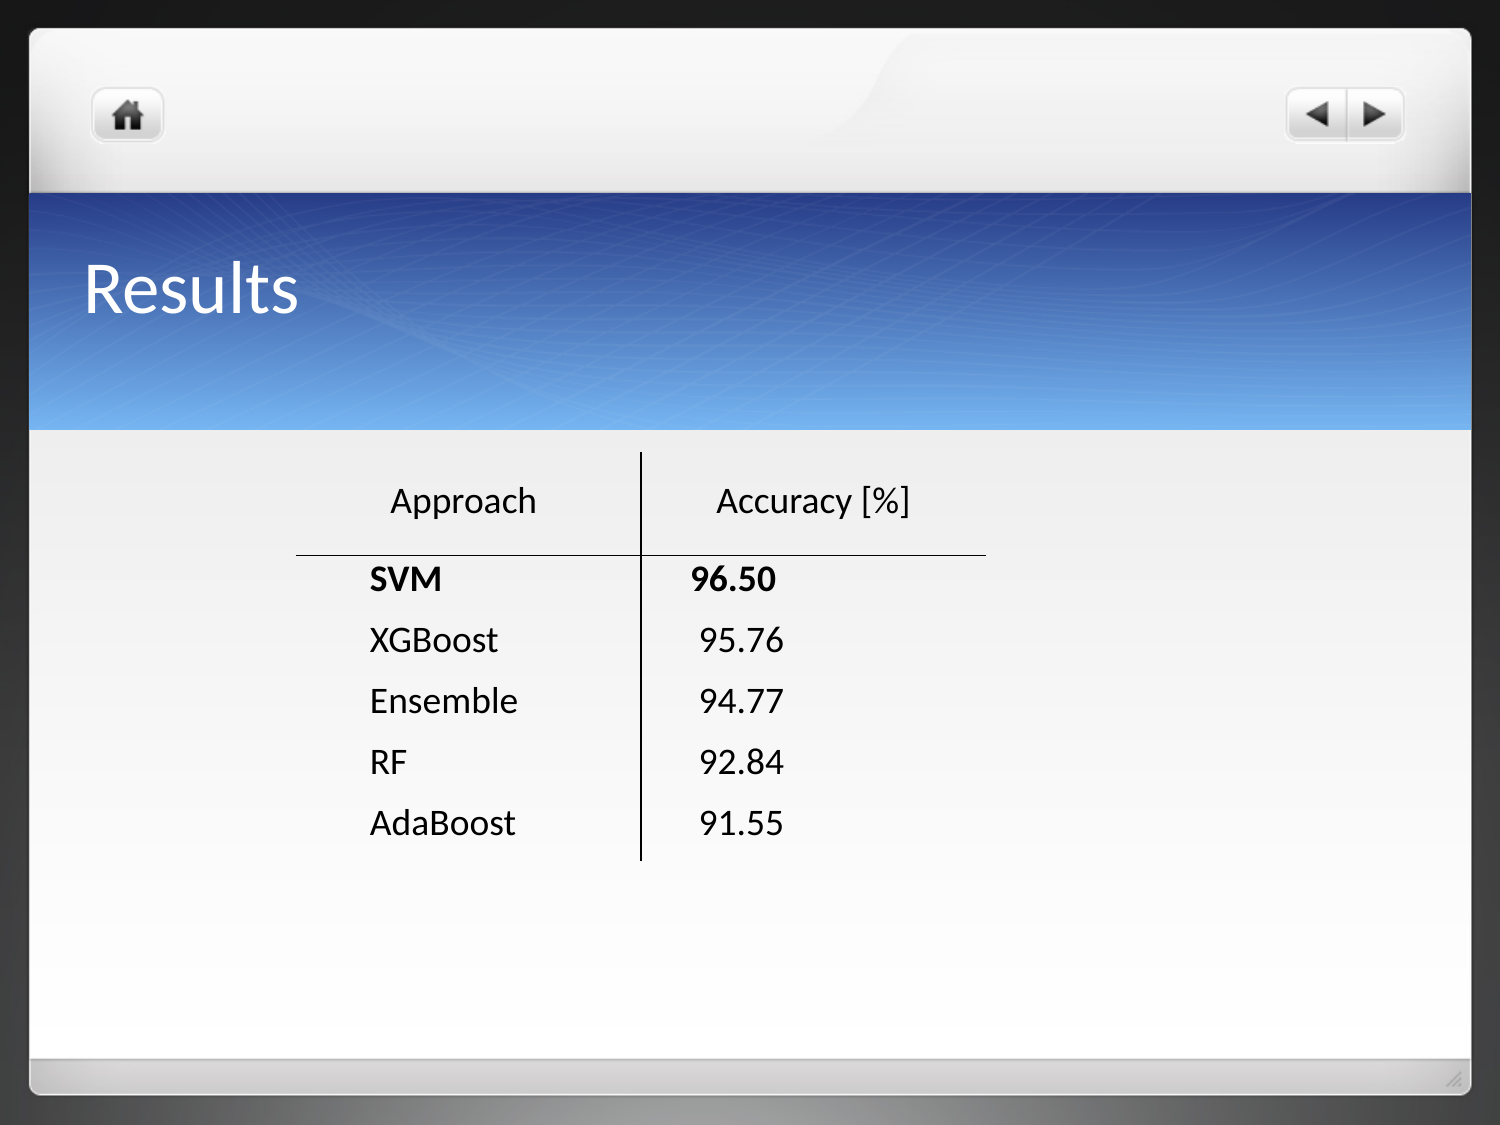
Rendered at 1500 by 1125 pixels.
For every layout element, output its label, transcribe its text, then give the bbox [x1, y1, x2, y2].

table_cell 95.76 [642, 617, 986, 678]
table_cell Ensemble [296, 678, 640, 739]
title Results [68, 238, 1432, 427]
table_cell RF [296, 739, 640, 800]
picture [0, 0, 1500, 1125]
table_header Approach [296, 452, 640, 555]
table_cell SVM [296, 556, 640, 617]
table_cell XGBoost [296, 617, 640, 678]
table_cell 91.55 [642, 800, 986, 861]
table_cell 94.77 [642, 678, 986, 739]
table_cell AdaBoost [296, 800, 640, 861]
table_cell 96.50 [642, 556, 986, 617]
table_cell 92.84 [642, 739, 986, 800]
table_header Accuracy [%] [642, 452, 986, 555]
